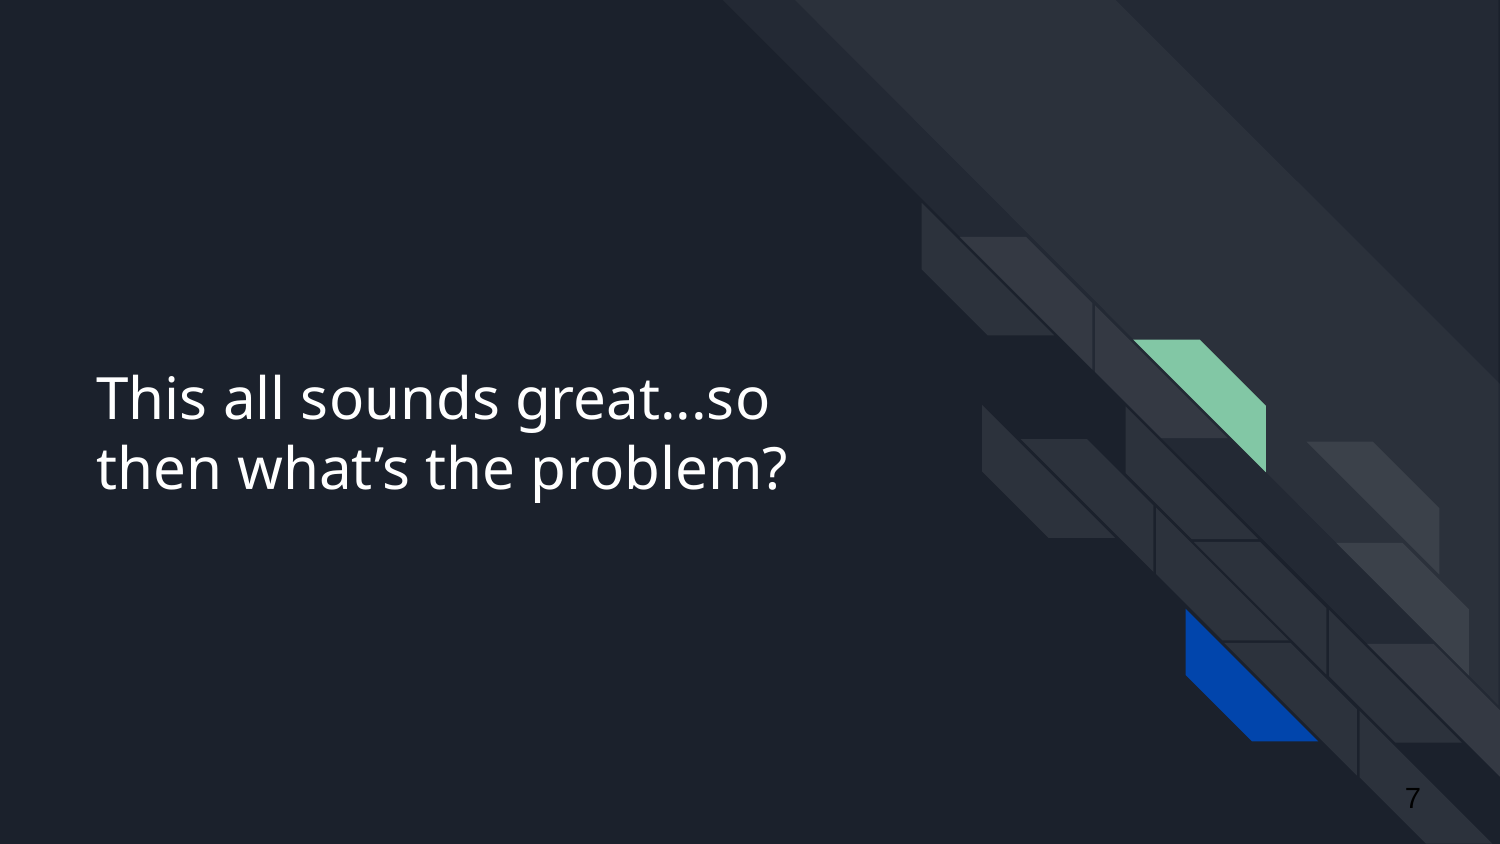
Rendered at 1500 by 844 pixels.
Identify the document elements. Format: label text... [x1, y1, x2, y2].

title This all sounds great...so then what’s the problem? [81, 336, 888, 526]
slide_number <number> [1389, 764, 1480, 830]
